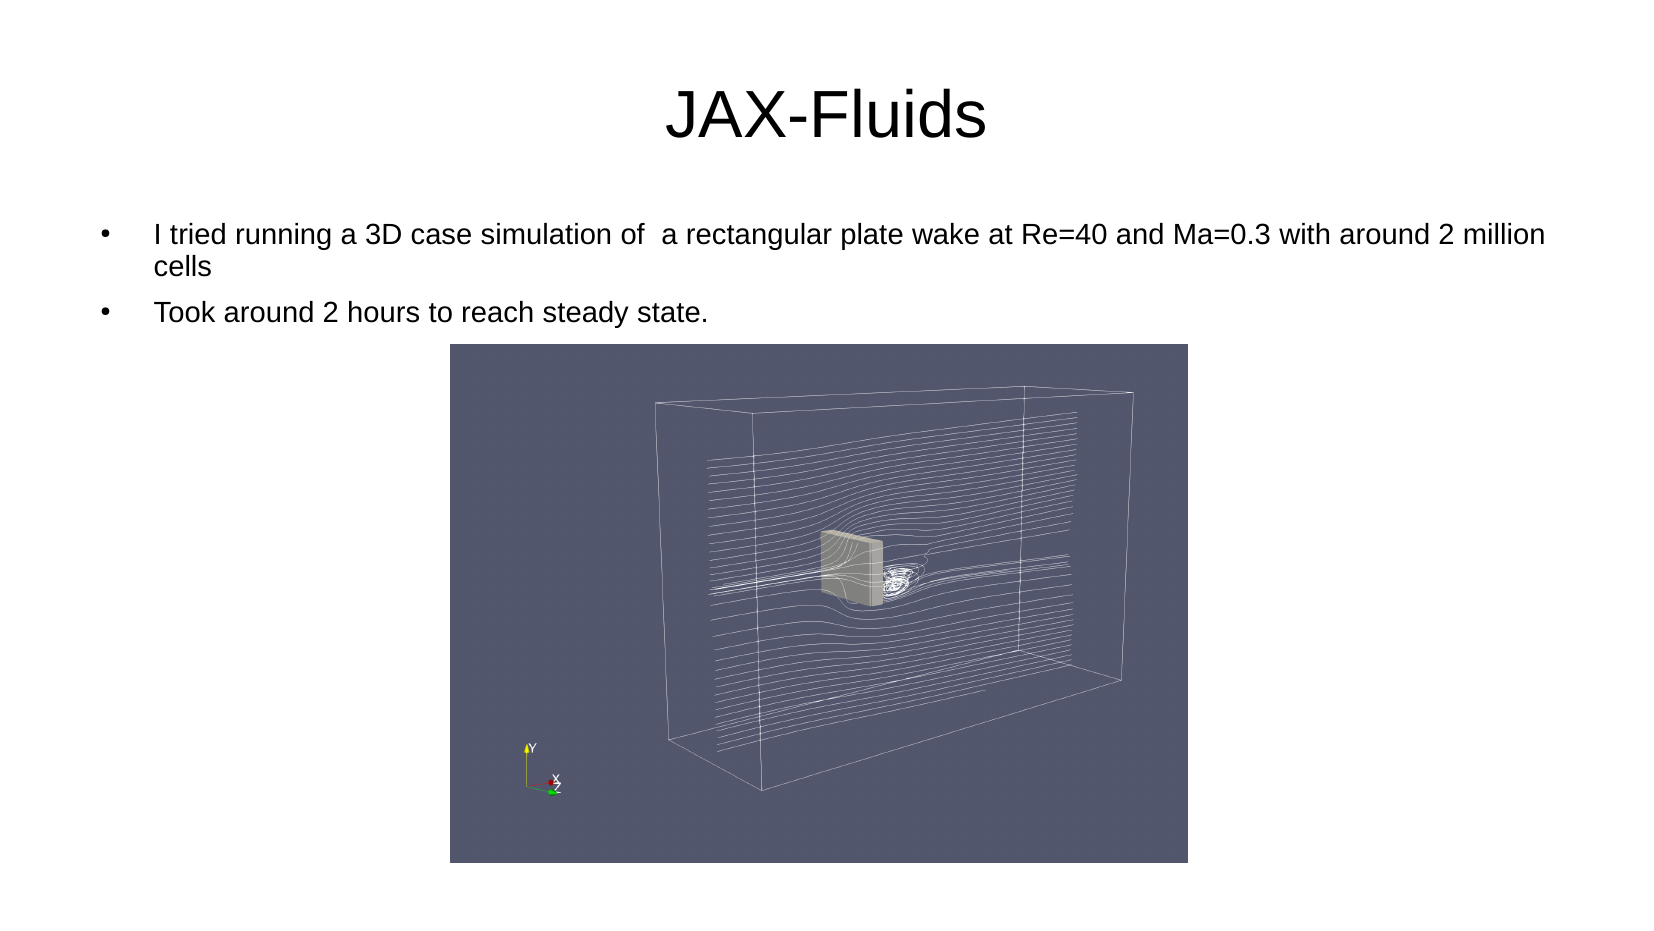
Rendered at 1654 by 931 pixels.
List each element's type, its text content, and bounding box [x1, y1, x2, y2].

list I tried running a 3D case simulation of a rectangular plate wake at Re=40 and Ma=0.3 with around 2 million cells Took around 2 hours to reach steady state. [82, 217, 1571, 758]
picture [450, 344, 1188, 863]
title JAX-Fluids [82, 37, 1571, 193]
